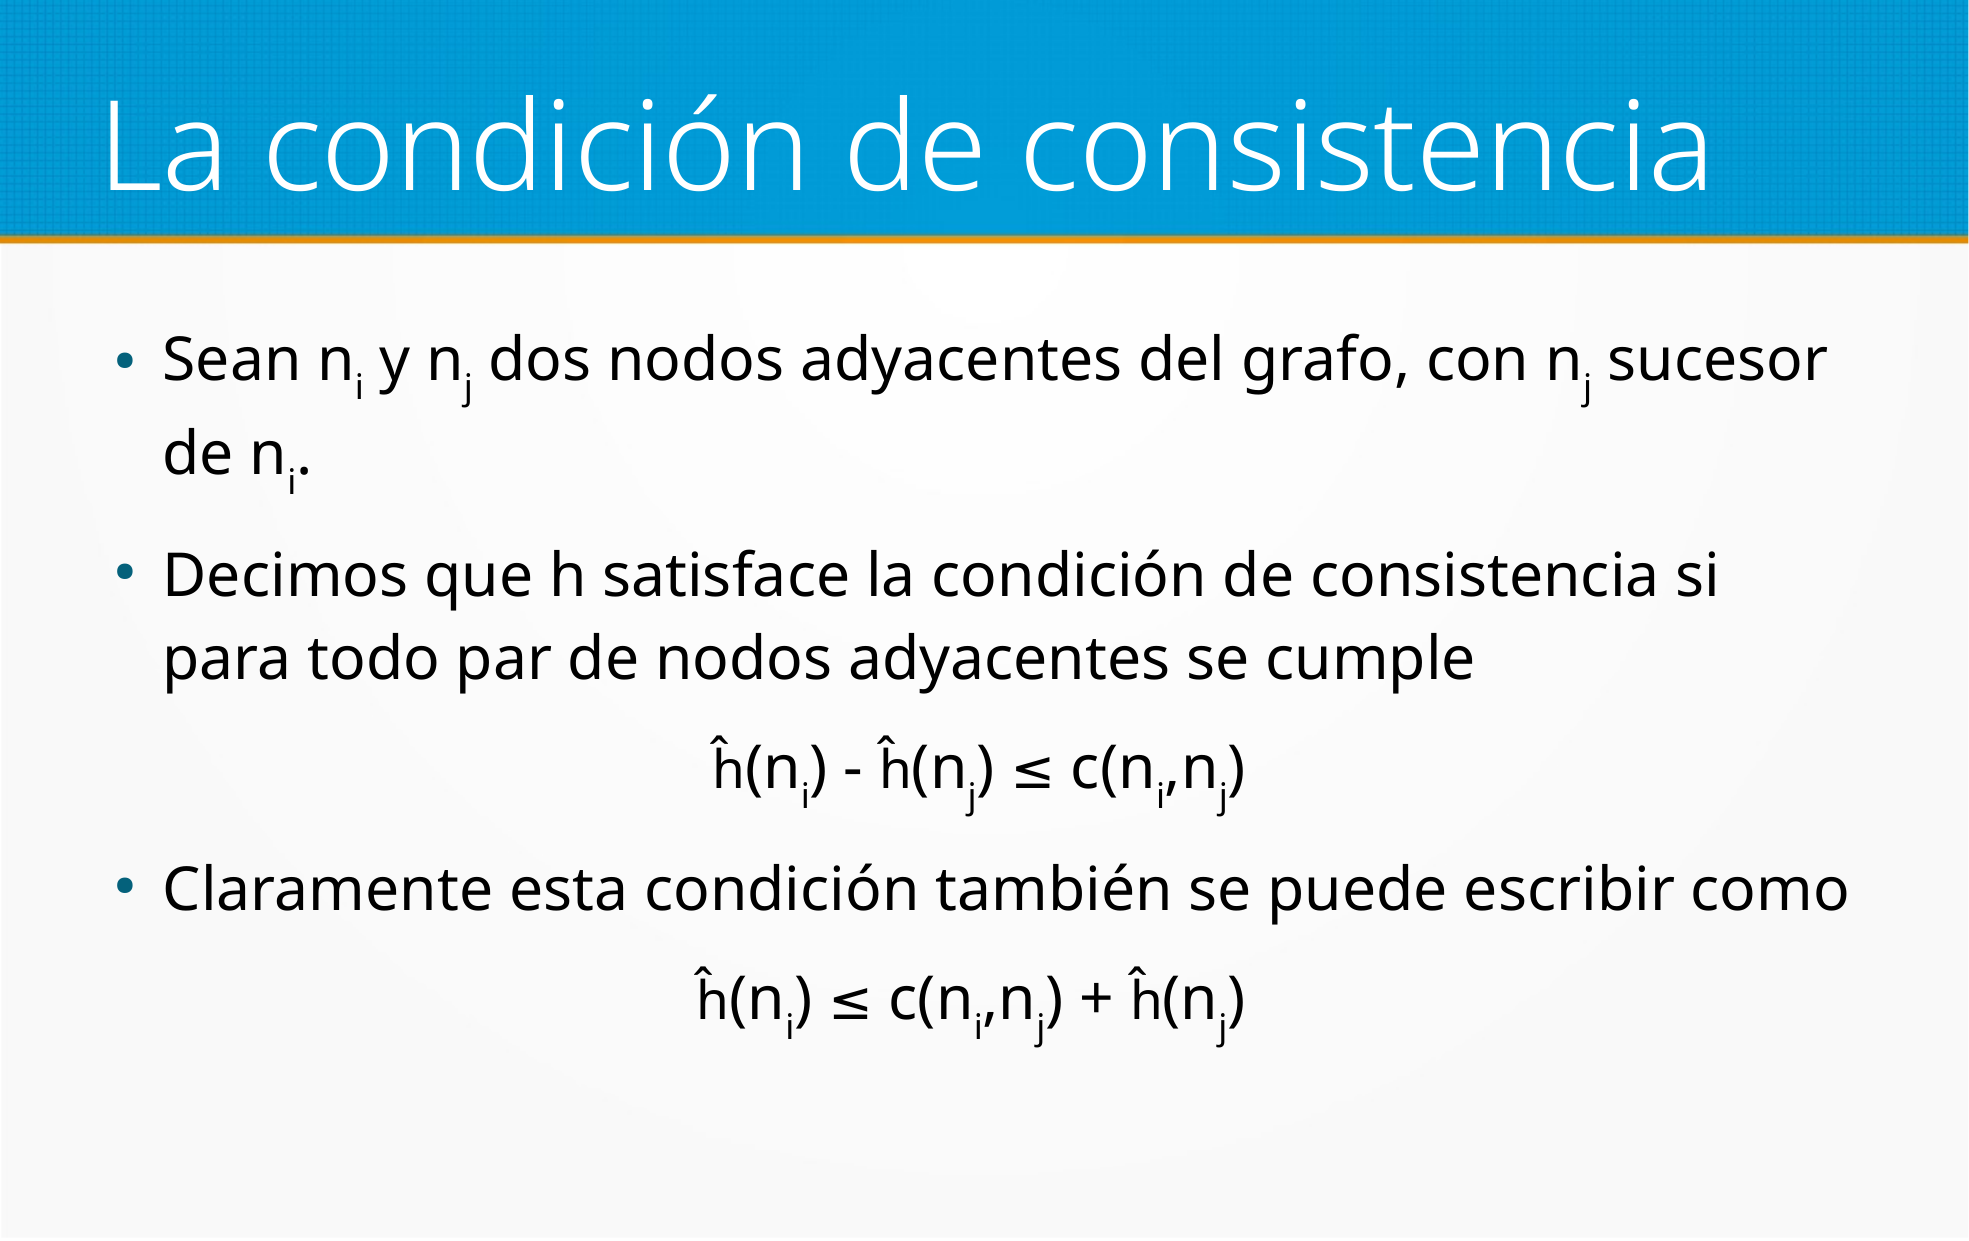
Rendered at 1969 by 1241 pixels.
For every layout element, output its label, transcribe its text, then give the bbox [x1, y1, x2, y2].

list Sean ni y nj dos nodos adyacentes del grafo, con nj sucesor de ni. Decimos que h satisface la condición de consistencia si para todo par de nodos adyacentes se cumple ĥ(ni) - ĥ(nj) ≤ c(ni,nj) Claramente esta condición también se puede escribir como ĥ(ni) ≤ c(ni,nj) + ĥ(nj) [98, 315, 1861, 1081]
title La condición de consistencia [98, 19, 1870, 227]
picture [0, 233, 1969, 1241]
